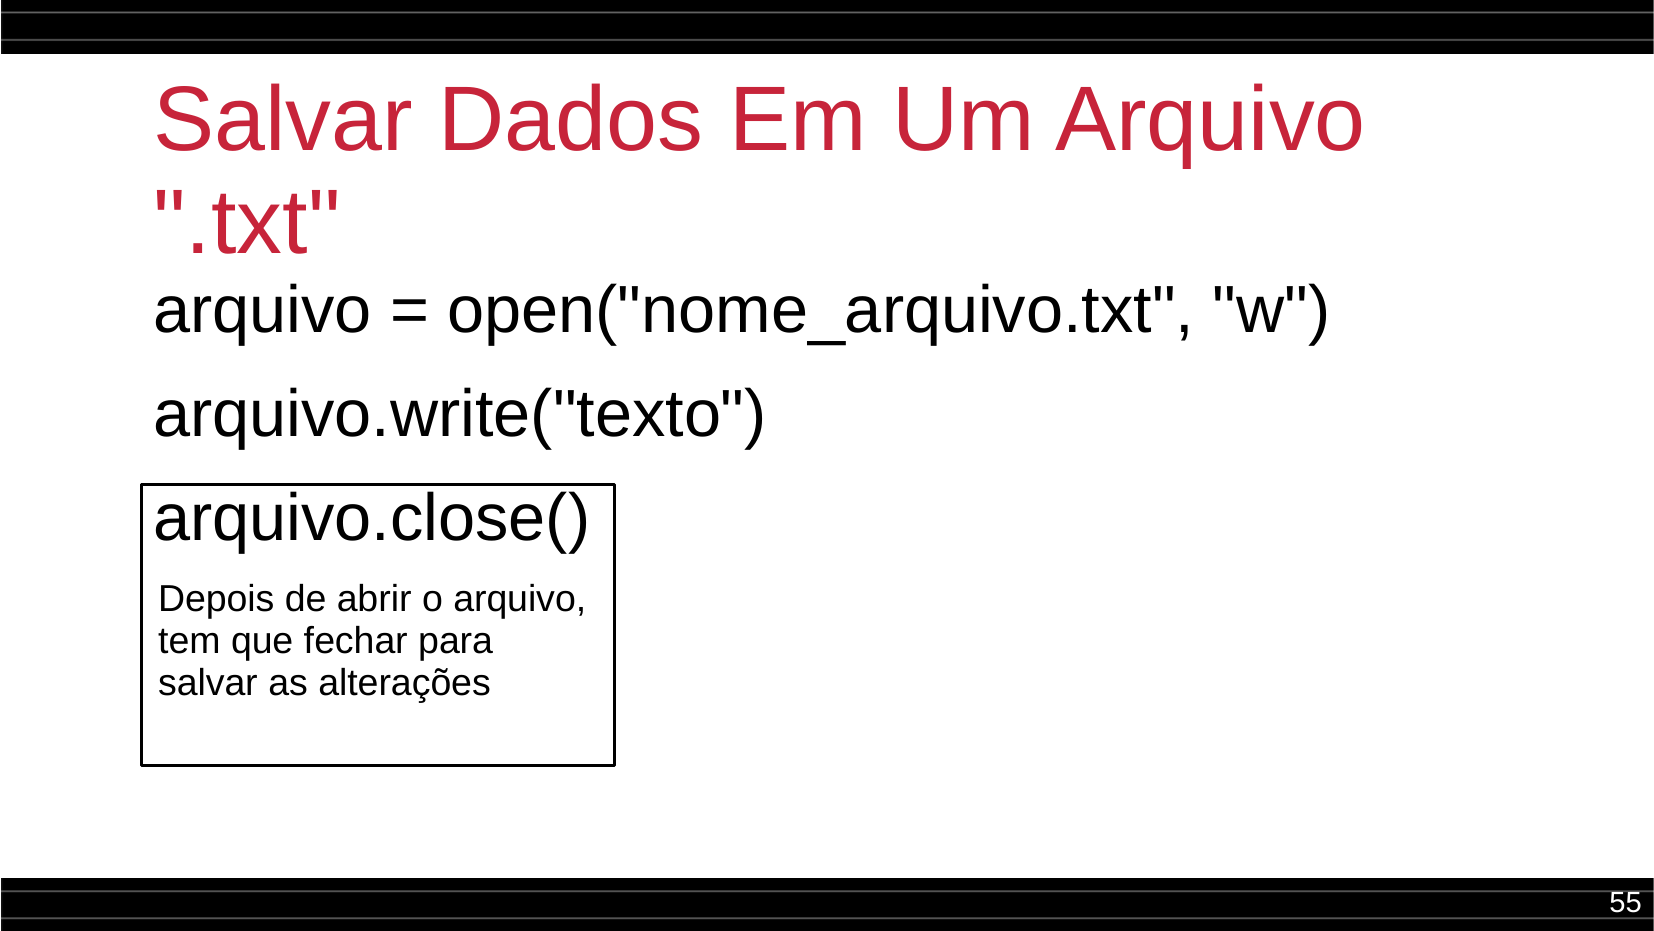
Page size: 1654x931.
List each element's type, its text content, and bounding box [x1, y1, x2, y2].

title Salvar Dados Em Um Arquivo ".txt" [82, 67, 1571, 271]
text_box Depois de abrir o arquivo, tem que fechar para salvar as alterações [141, 484, 615, 766]
picture [1, 0, 1654, 54]
list arquivo = open("nome_arquivo.txt", "w") arquivo.write("texto") arquivo.close() [82, 271, 1571, 758]
picture [1, 878, 1654, 931]
